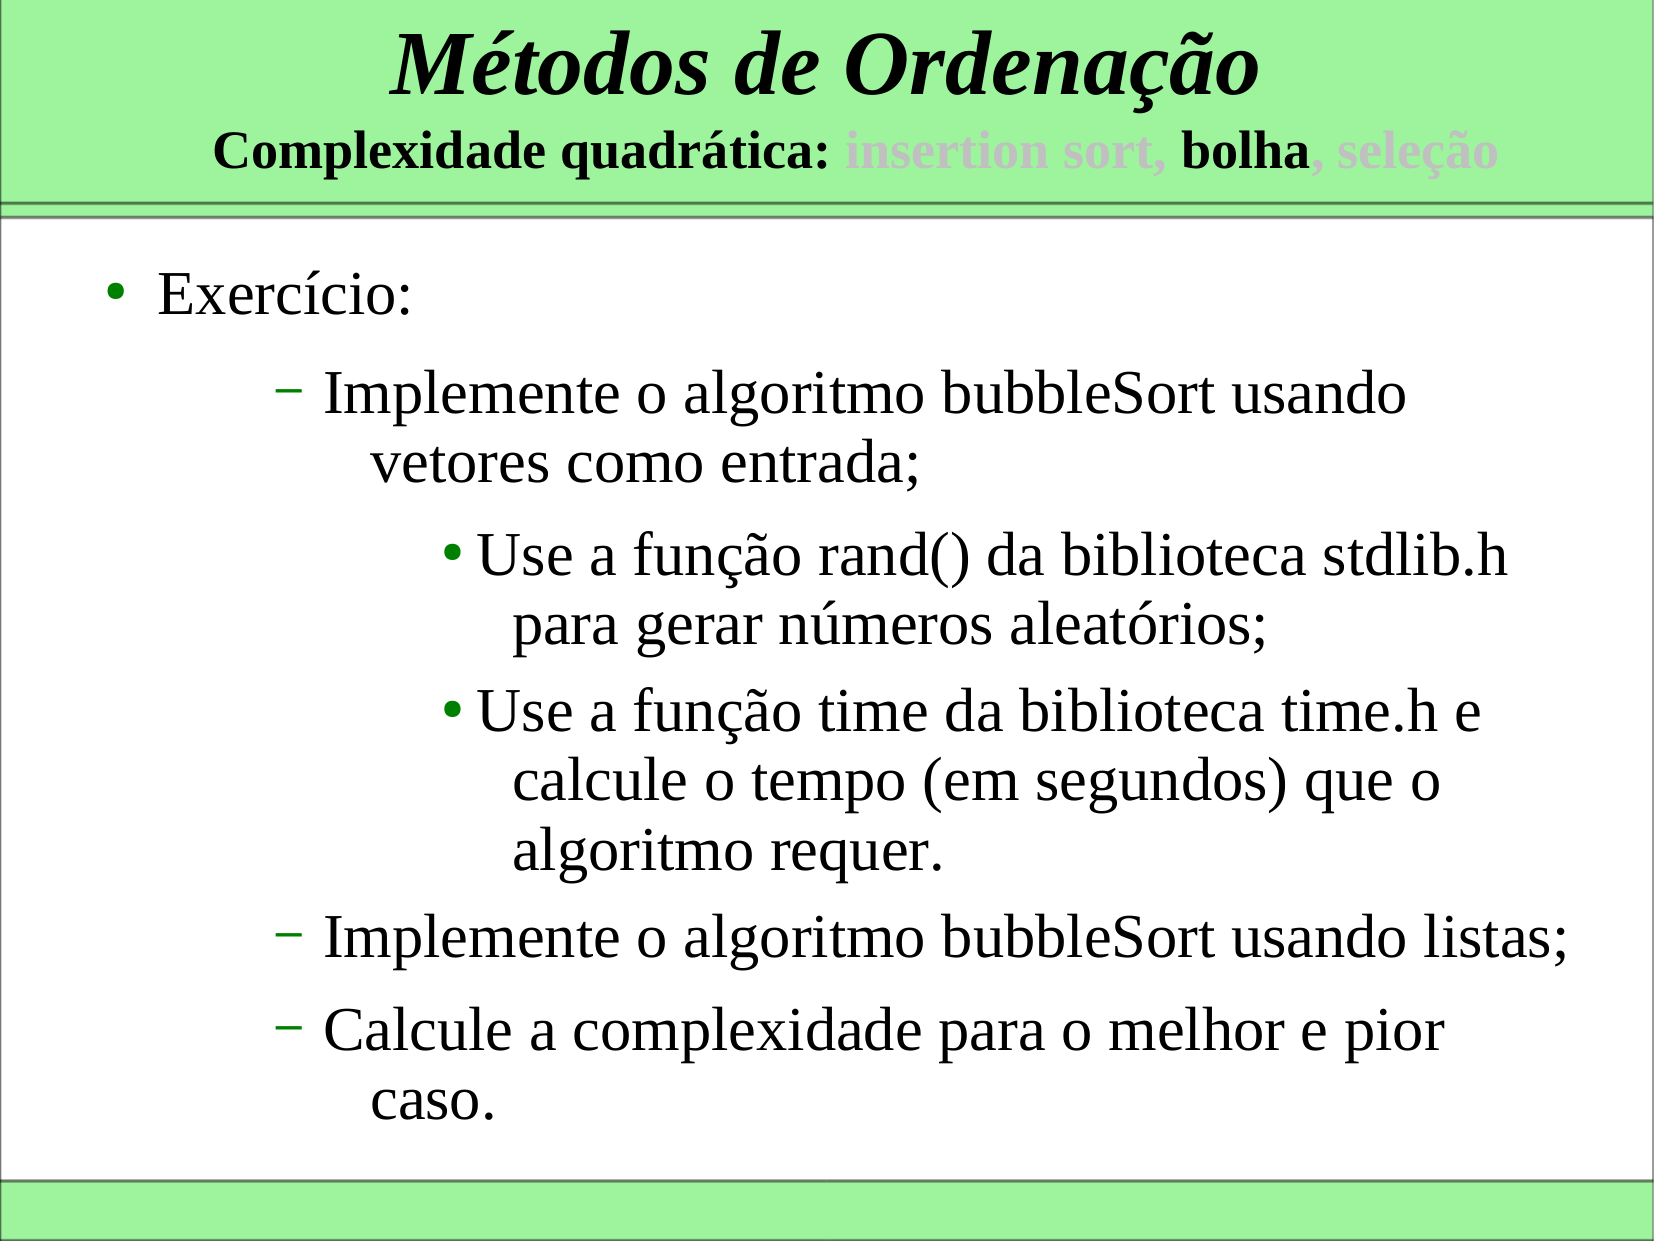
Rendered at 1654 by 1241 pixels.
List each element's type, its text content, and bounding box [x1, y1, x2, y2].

picture [0, 0, 1654, 1241]
title Métodos de Ordenação [82, 12, 1571, 115]
list Exercício: Implemente o algoritmo bubbleSort usando vetores como entrada; Use a função rand() da biblioteca stdlib.h para gerar números aleatórios; Use a função time da biblioteca time.h e calcule o tempo (em segundos) que o algoritmo requer. Implemente o algoritmo bubbleSort usando listas; Calcule a complexidade para o melhor e pior caso. [86, 258, 1576, 1133]
text_box Complexidade quadrática: insertion sort, bolha, seleção [178, 112, 1514, 188]
